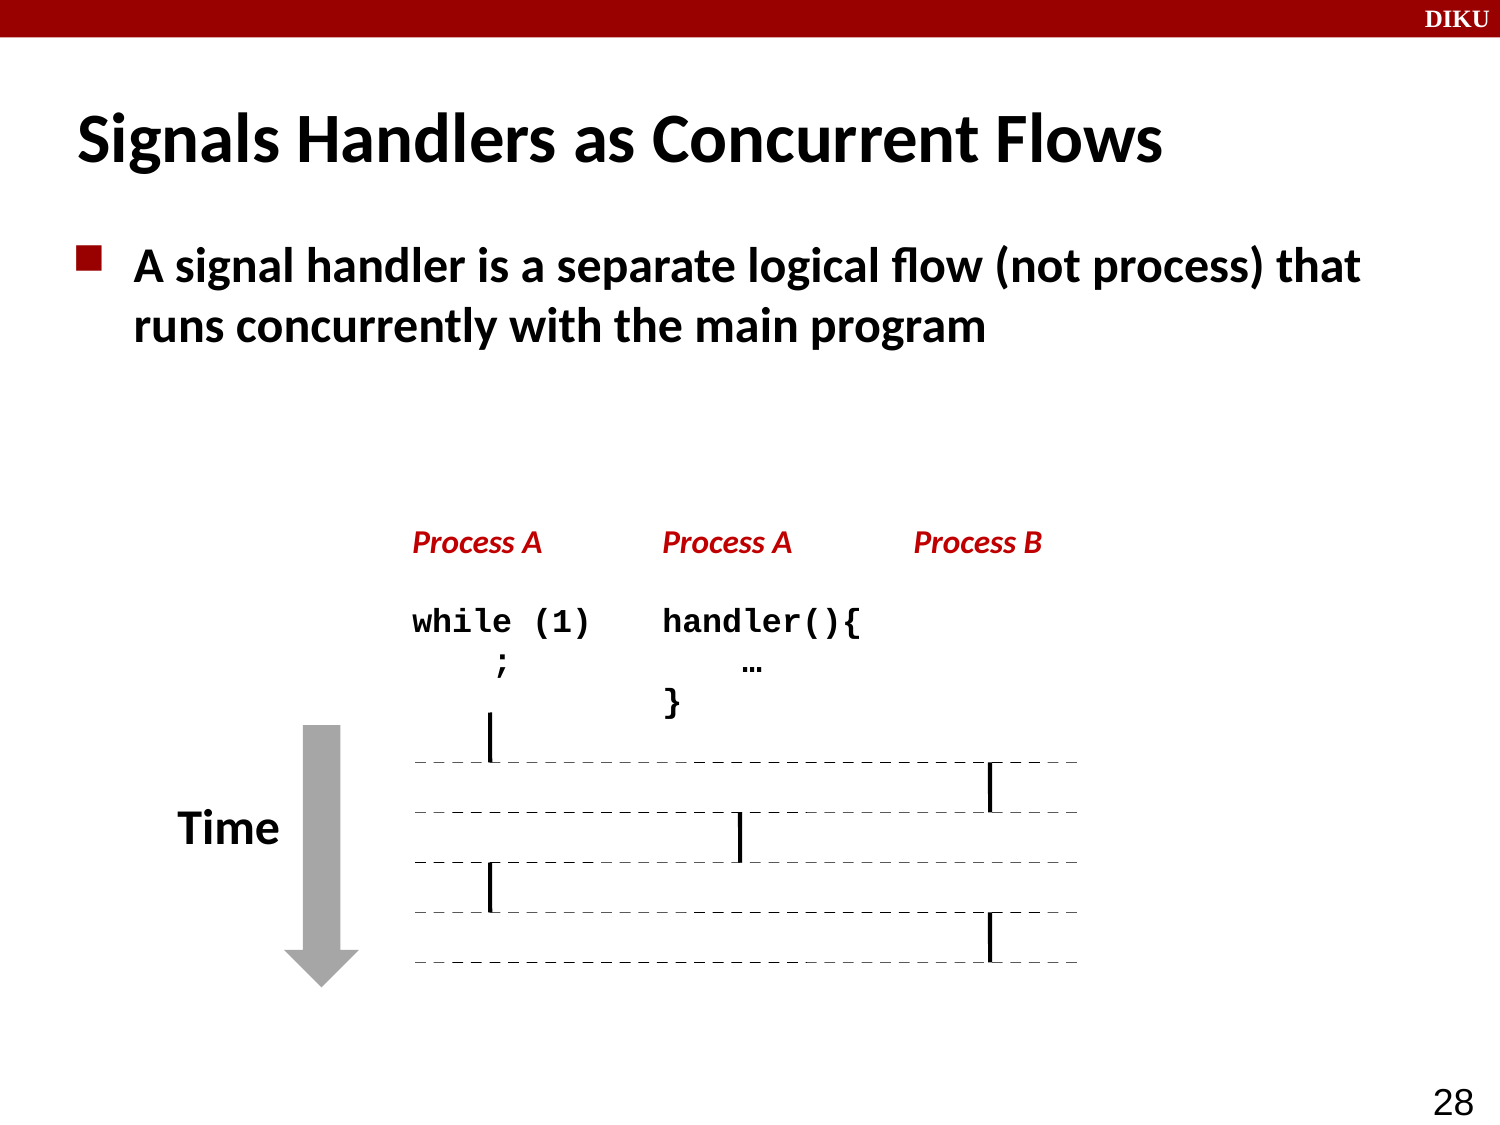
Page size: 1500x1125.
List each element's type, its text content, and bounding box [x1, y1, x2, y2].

text_box A signal handler is a separate logical flow (not process) that runs concurrently with the main program [62, 224, 1426, 438]
text_box Process A handler(){ … } [647, 512, 878, 727]
text_box Process A while (1) ; [397, 512, 608, 687]
text_box [284, 725, 359, 988]
text_box Signals Handlers as Concurrent Flows [62, 71, 1308, 197]
text_box Time [162, 786, 297, 862]
text_box Process B [898, 512, 1058, 568]
